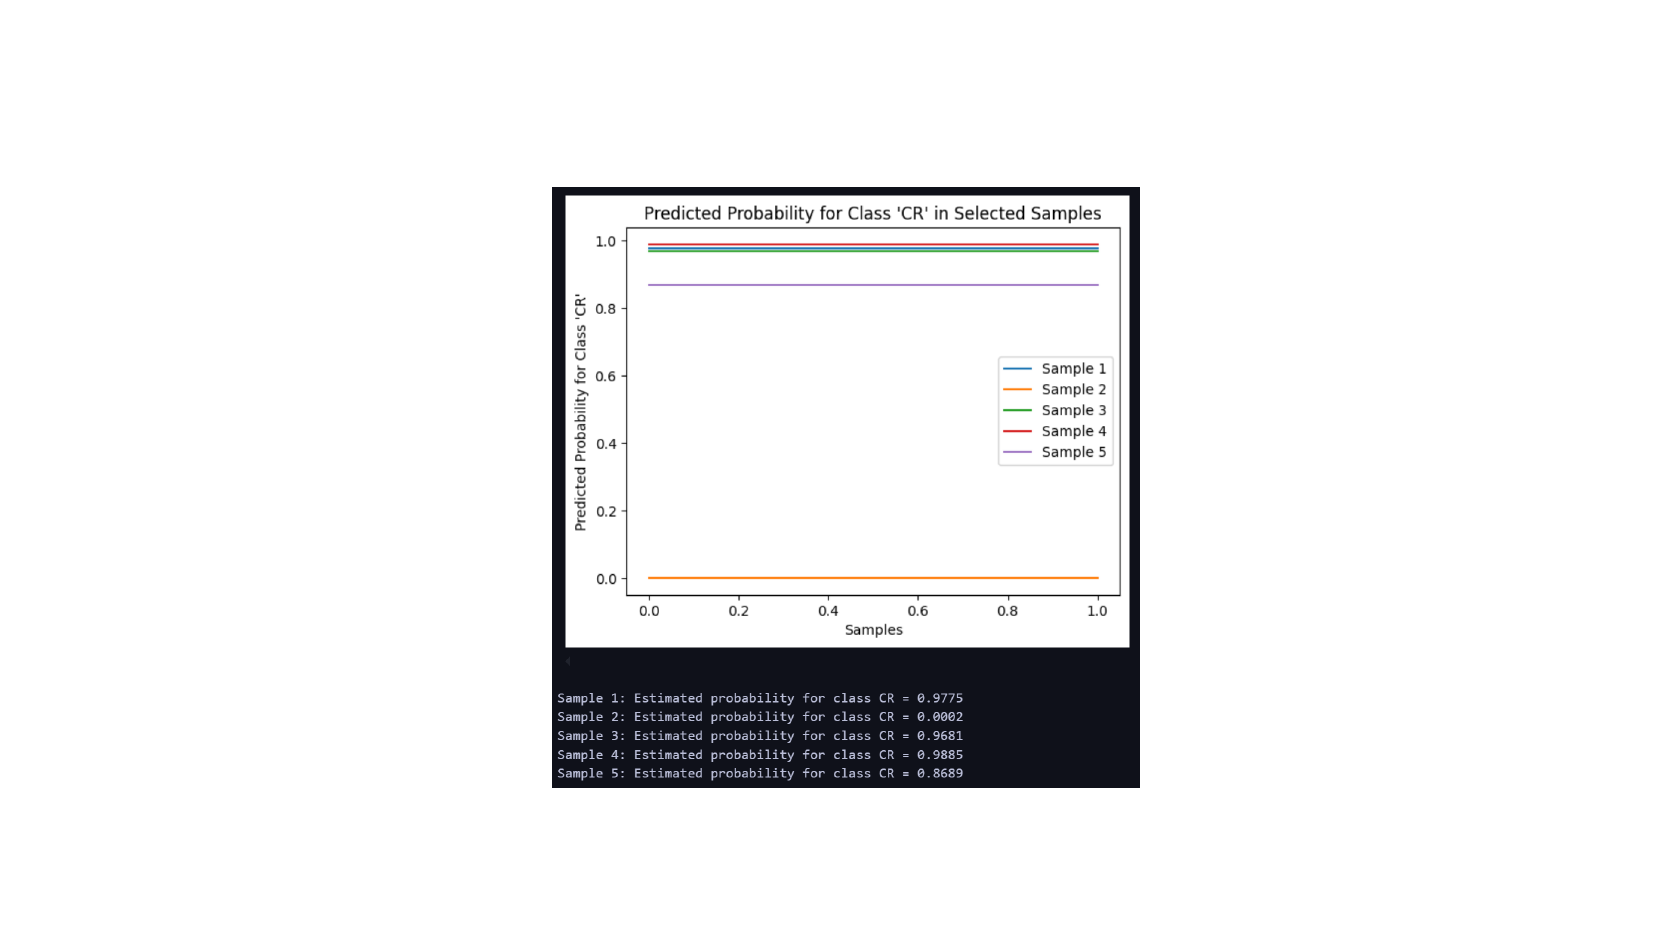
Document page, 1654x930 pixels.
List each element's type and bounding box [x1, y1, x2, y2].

picture [552, 187, 1140, 788]
